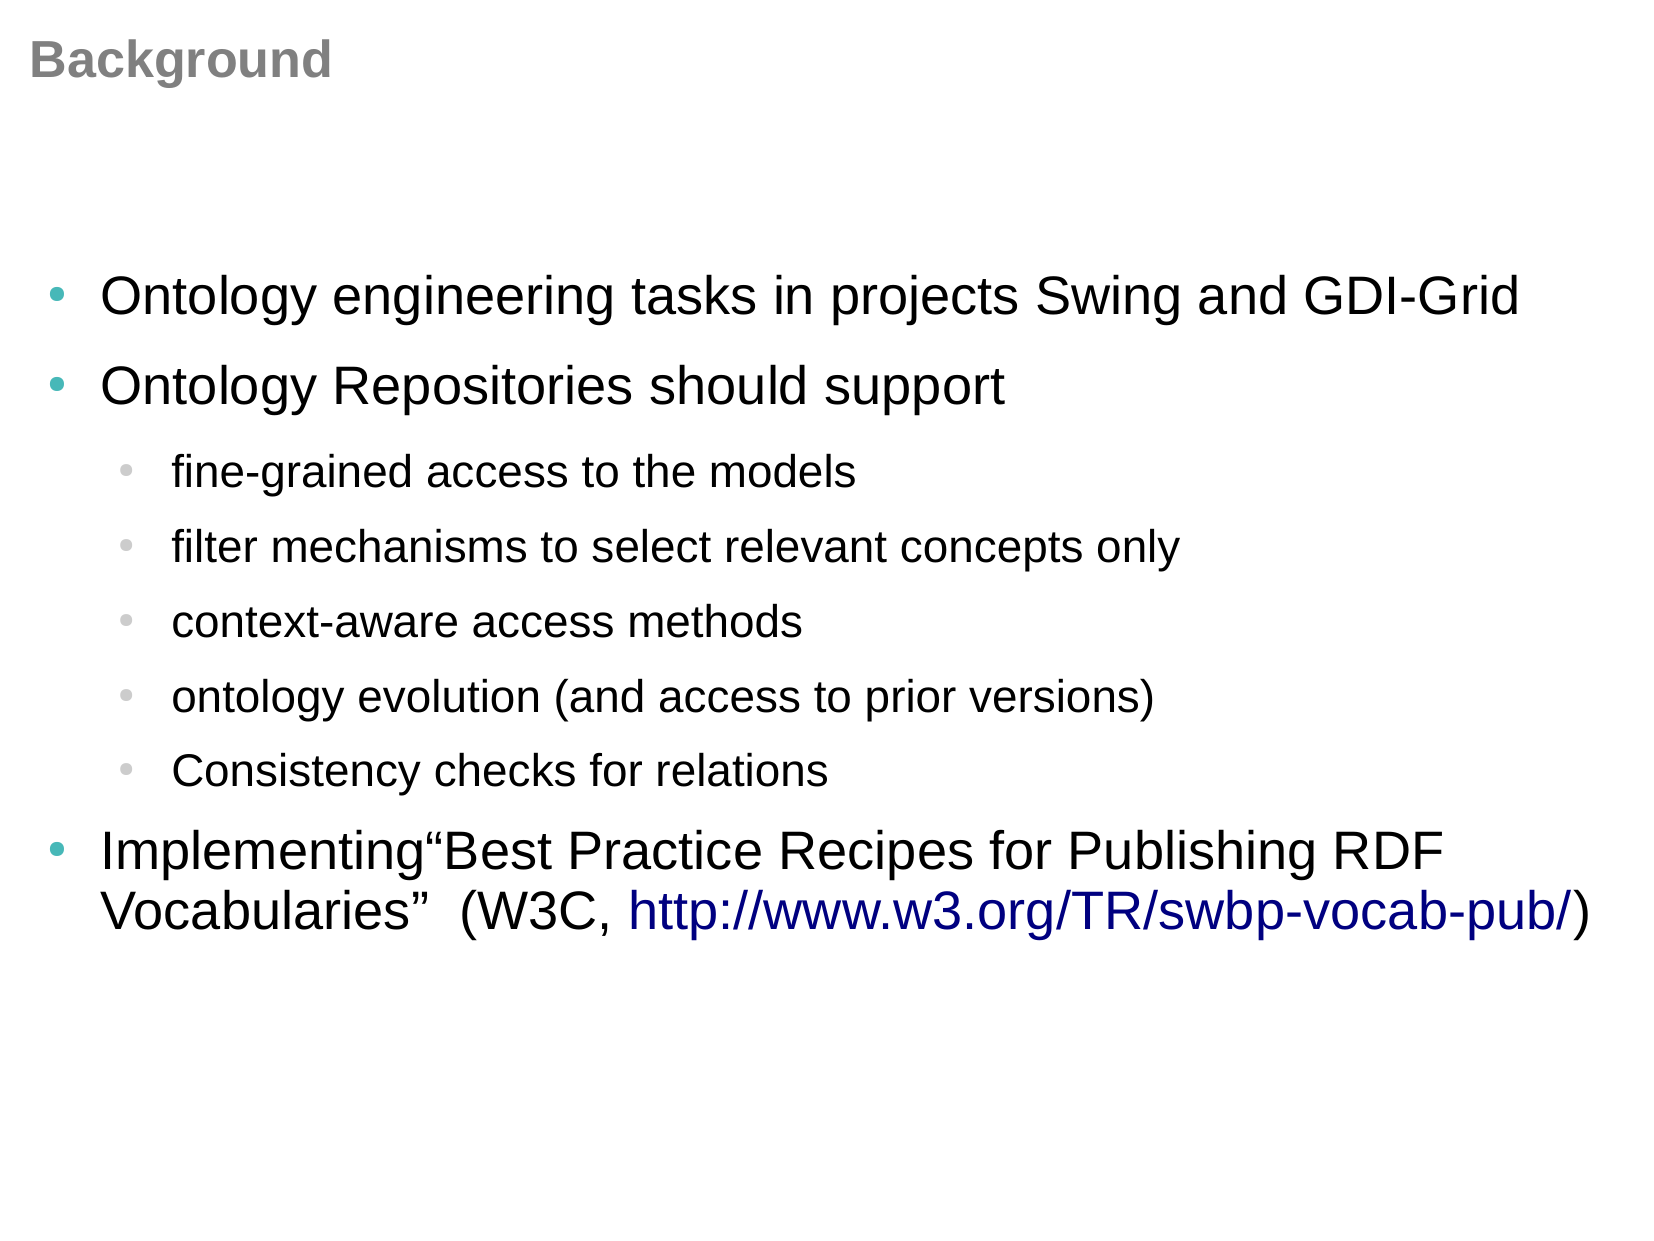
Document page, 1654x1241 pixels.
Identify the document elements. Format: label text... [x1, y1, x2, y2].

list Ontology engineering tasks in projects Swing and GDI-Grid Ontology Repositories should support fine-grained access to the models filter mechanisms to select relevant concepts only context-aware access methods ontology evolution (and access to prior versions) Consistency checks for relations Implementing“Best Practice Recipes for Publishing RDF Vocabularies” (W3C, http://www.w3.org/TR/swbp-vocab-pub/) [29, 265, 1625, 1085]
title Background [29, 0, 1459, 119]
